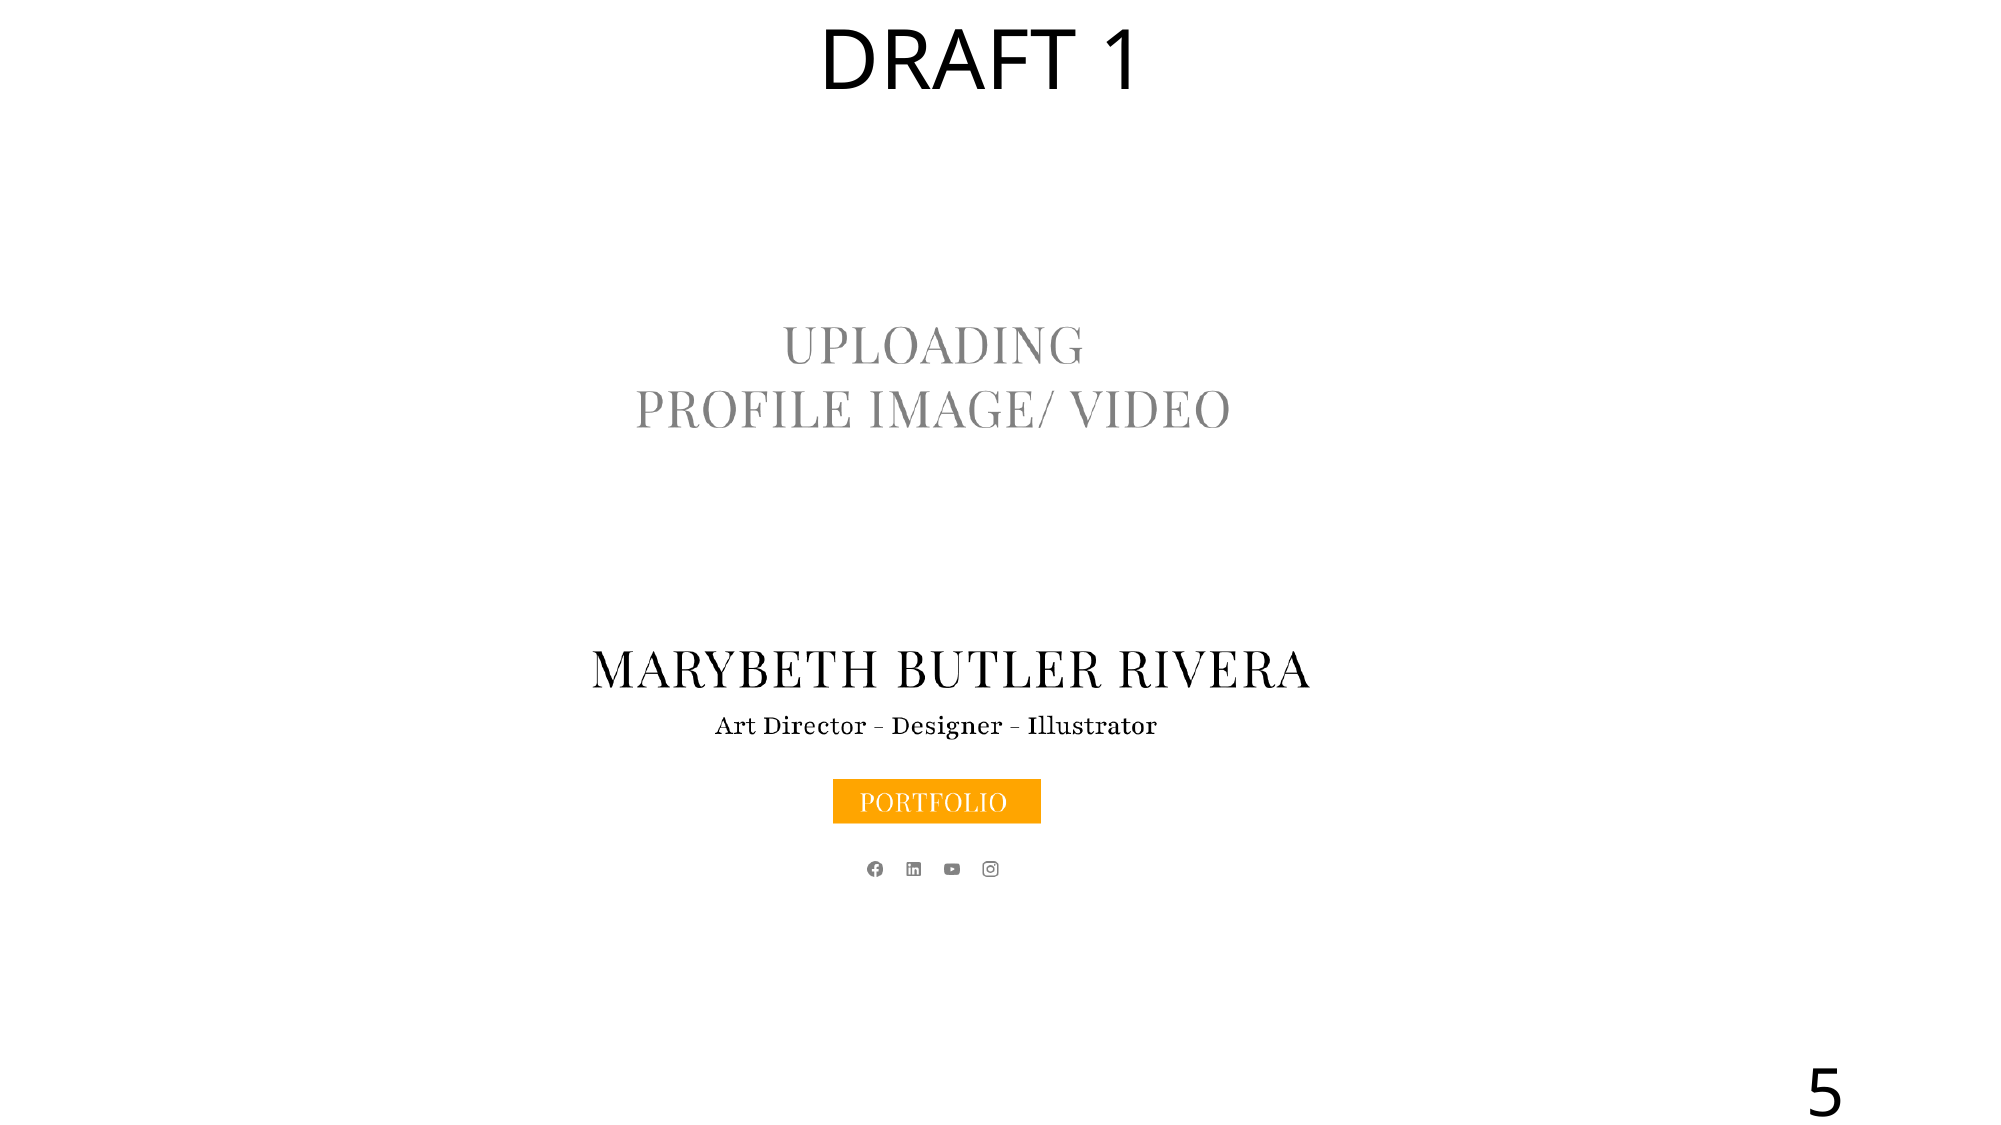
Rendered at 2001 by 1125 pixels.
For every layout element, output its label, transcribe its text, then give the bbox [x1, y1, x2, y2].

slide_number 5 [1791, 1042, 1902, 1103]
picture [356, 152, 1509, 971]
title DRAFT 1 [117, 0, 1872, 214]
